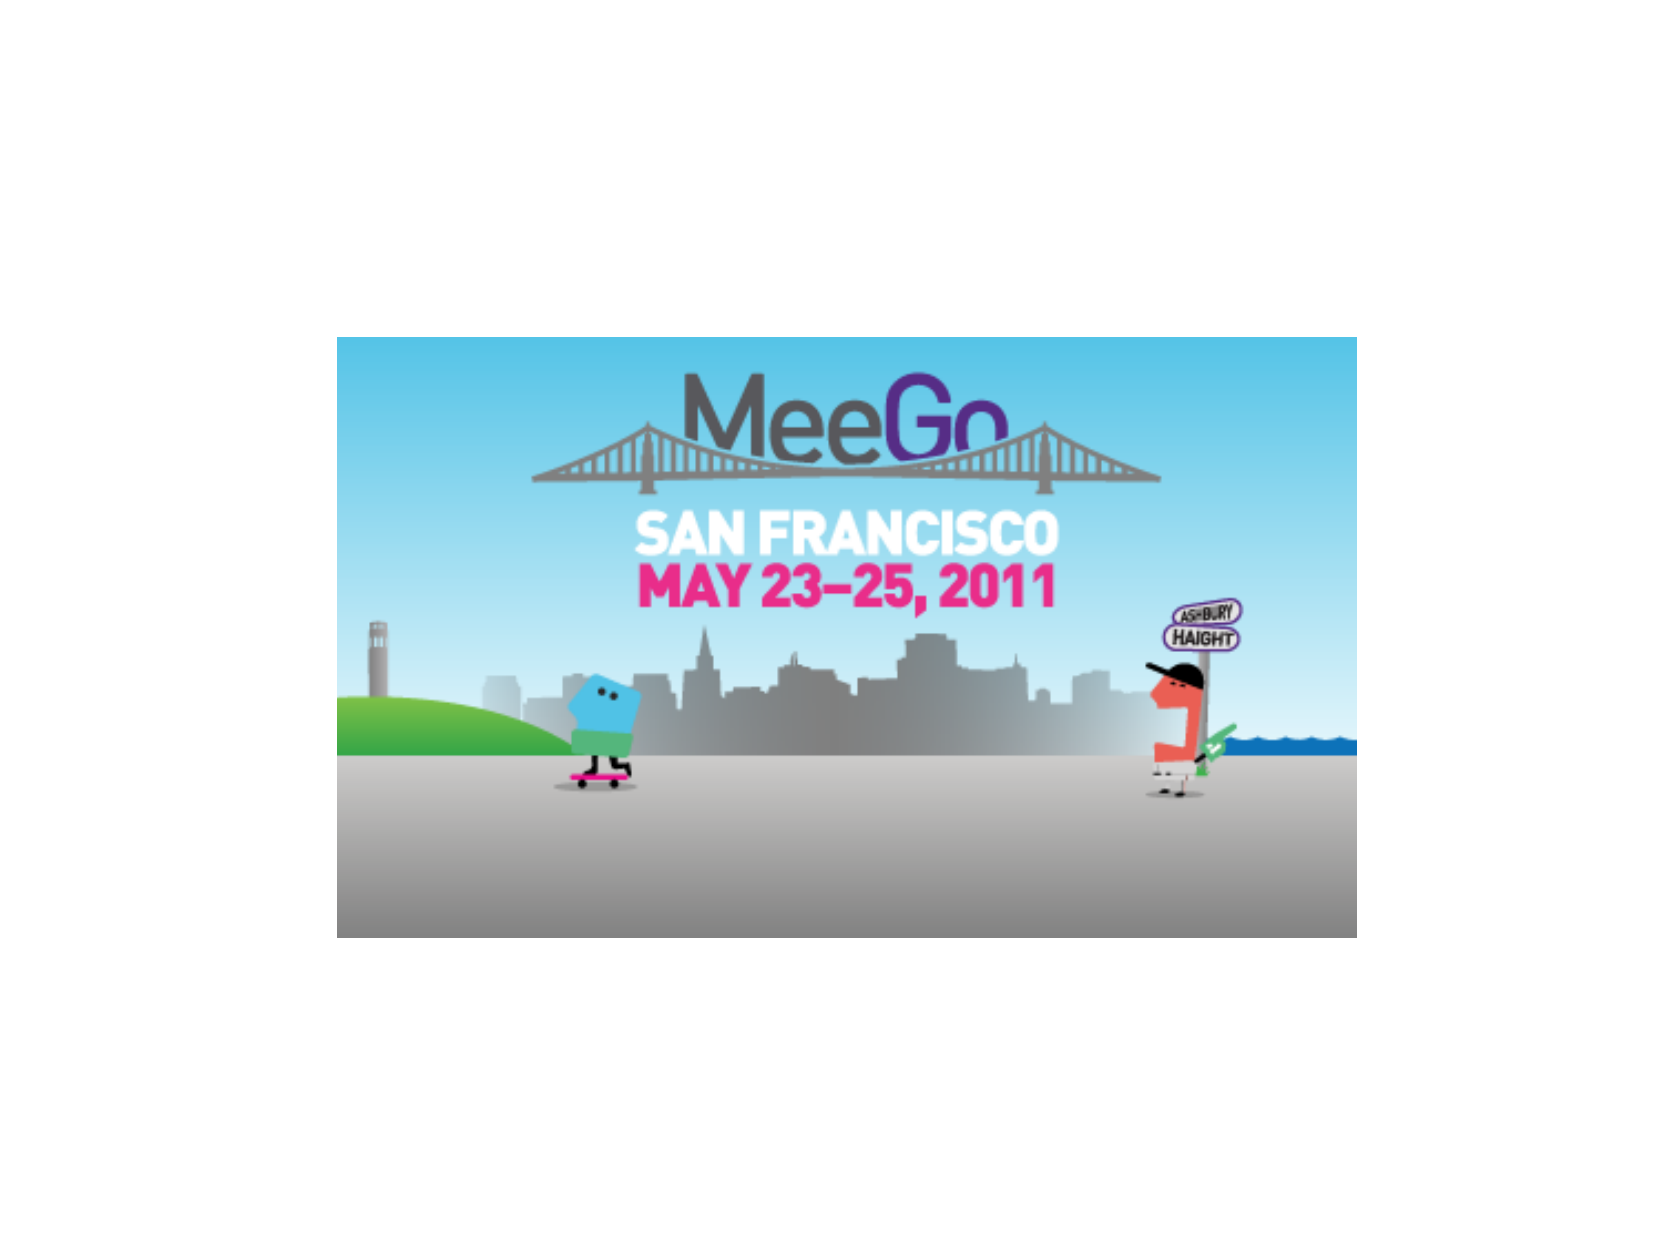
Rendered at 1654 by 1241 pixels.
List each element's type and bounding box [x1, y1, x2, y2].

picture [337, 337, 1357, 938]
